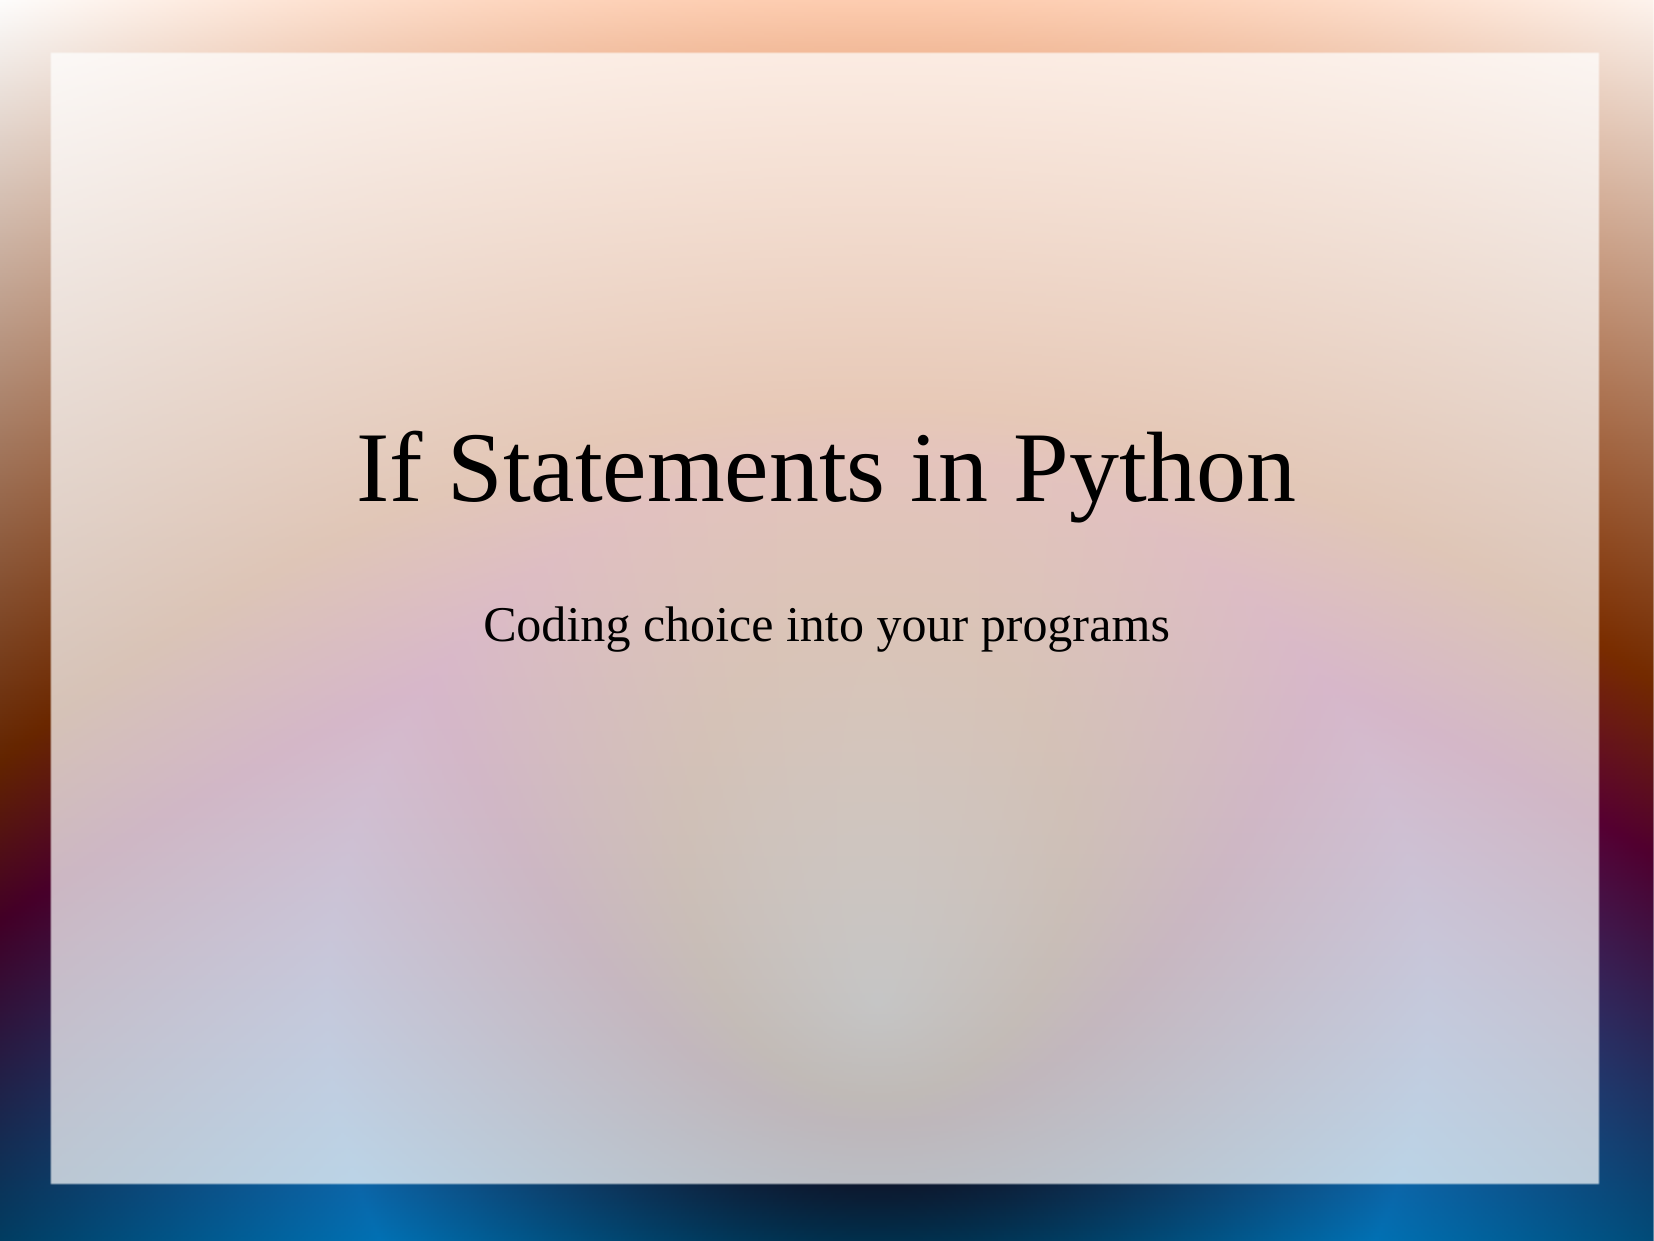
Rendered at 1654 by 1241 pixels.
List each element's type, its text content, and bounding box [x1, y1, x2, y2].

picture [0, 0, 1654, 1241]
subtitle If Statements in Python Coding choice into your programs [82, 55, 1571, 1010]
